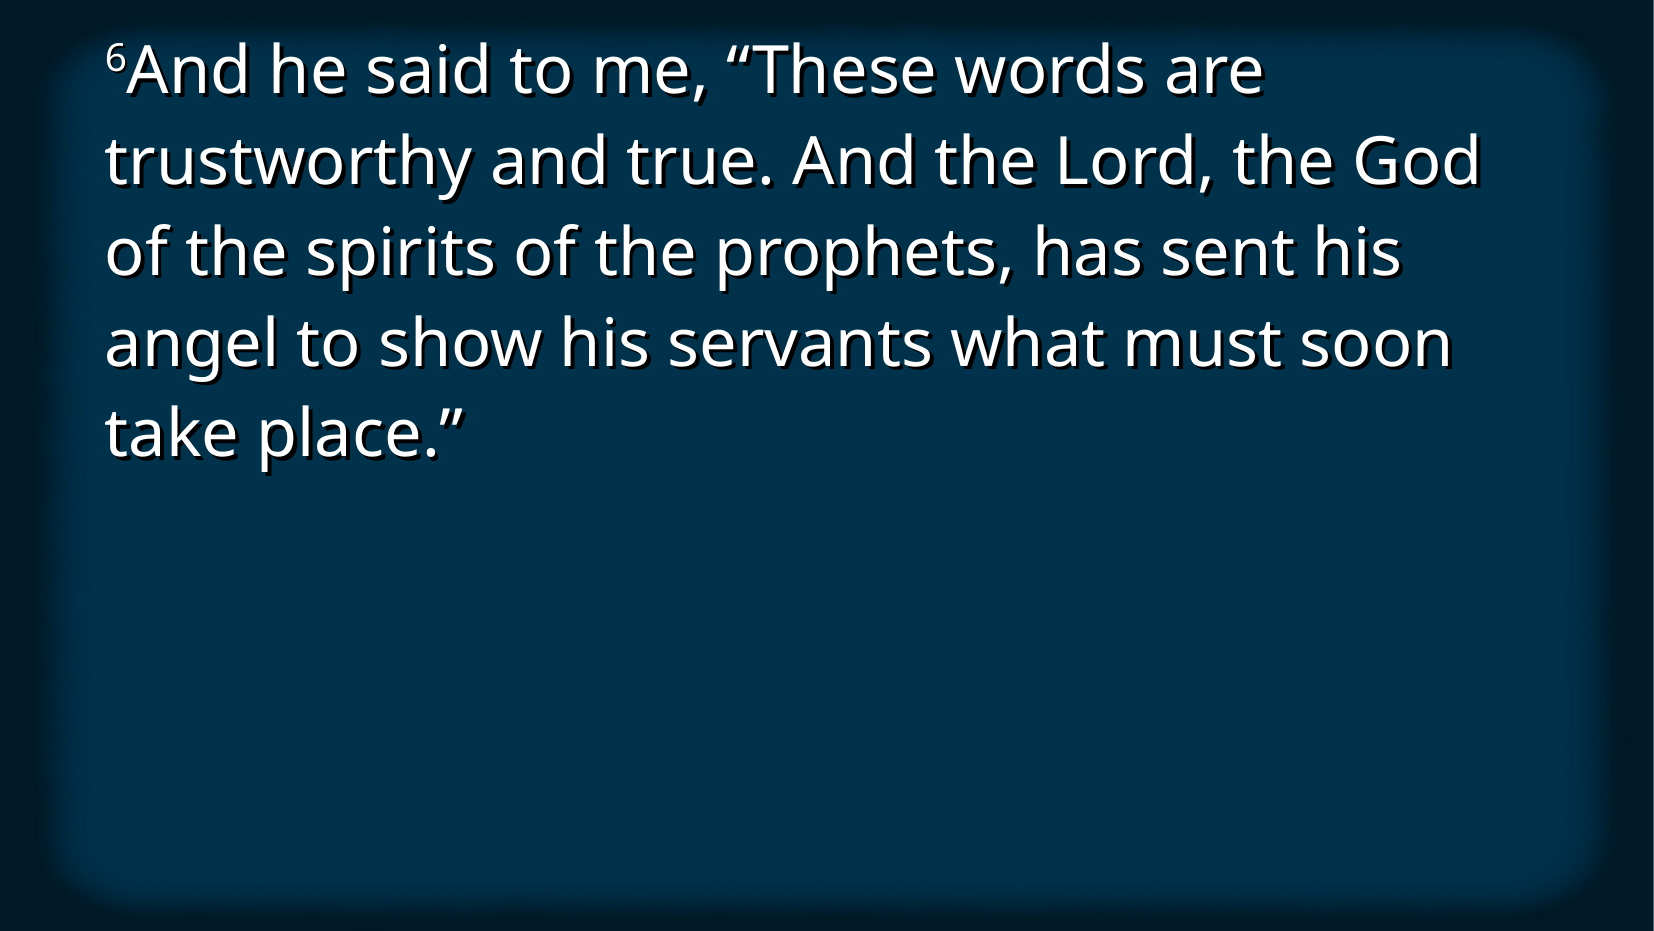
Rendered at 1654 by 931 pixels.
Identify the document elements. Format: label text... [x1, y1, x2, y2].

text_box 6And he said to me, “These words are trustworthy and true. And the Lord, the God of the spirits of the prophets, has sent his angel to show his servants what must soon take place.” [90, 15, 1561, 385]
picture [0, 0, 1654, 931]
